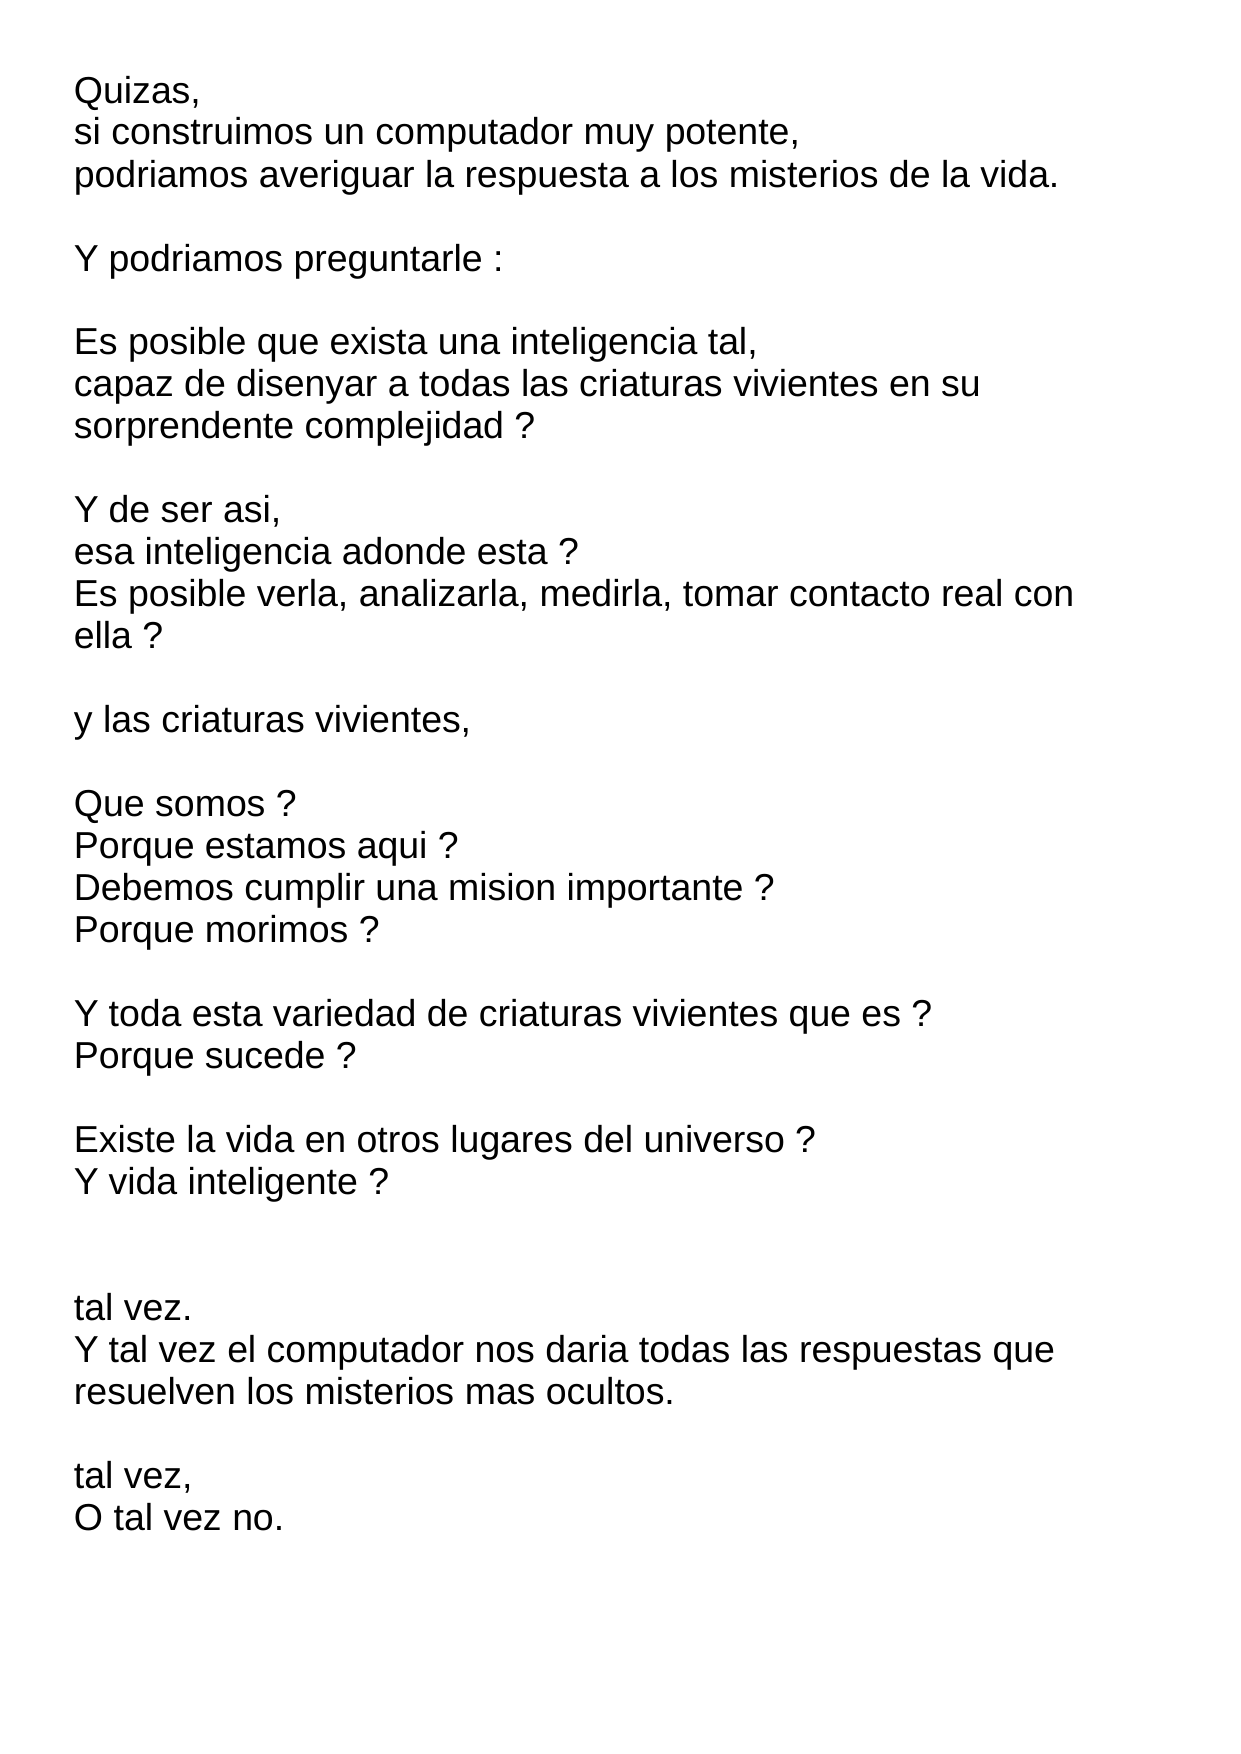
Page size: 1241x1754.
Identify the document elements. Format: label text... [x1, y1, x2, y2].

text_box Quizas, si construimos un computador muy potente, podriamos averiguar la respuesta a los misterios de la vida. Y podriamos preguntarle : Es posible que exista una inteligencia tal, capaz de disenyar a todas las criaturas vivientes en su sorprendente complejidad ? Y de ser asi, esa inteligencia adonde esta ? Es posible verla, analizarla, medirla, tomar contacto real con ella ? y las criaturas vivientes, Que somos ? Porque estamos aqui ? Debemos cumplir una mision importante ? Porque morimos ? Y toda esta variedad de criaturas vivientes que es ? Porque sucede ? Existe la vida en otros lugares del universo ? Y vida inteligente ? tal vez. Y tal vez el computador nos daria todas las respuestas que resuelven los misterios mas ocultos. tal vez, O tal vez no. [59, 61, 1182, 1547]
